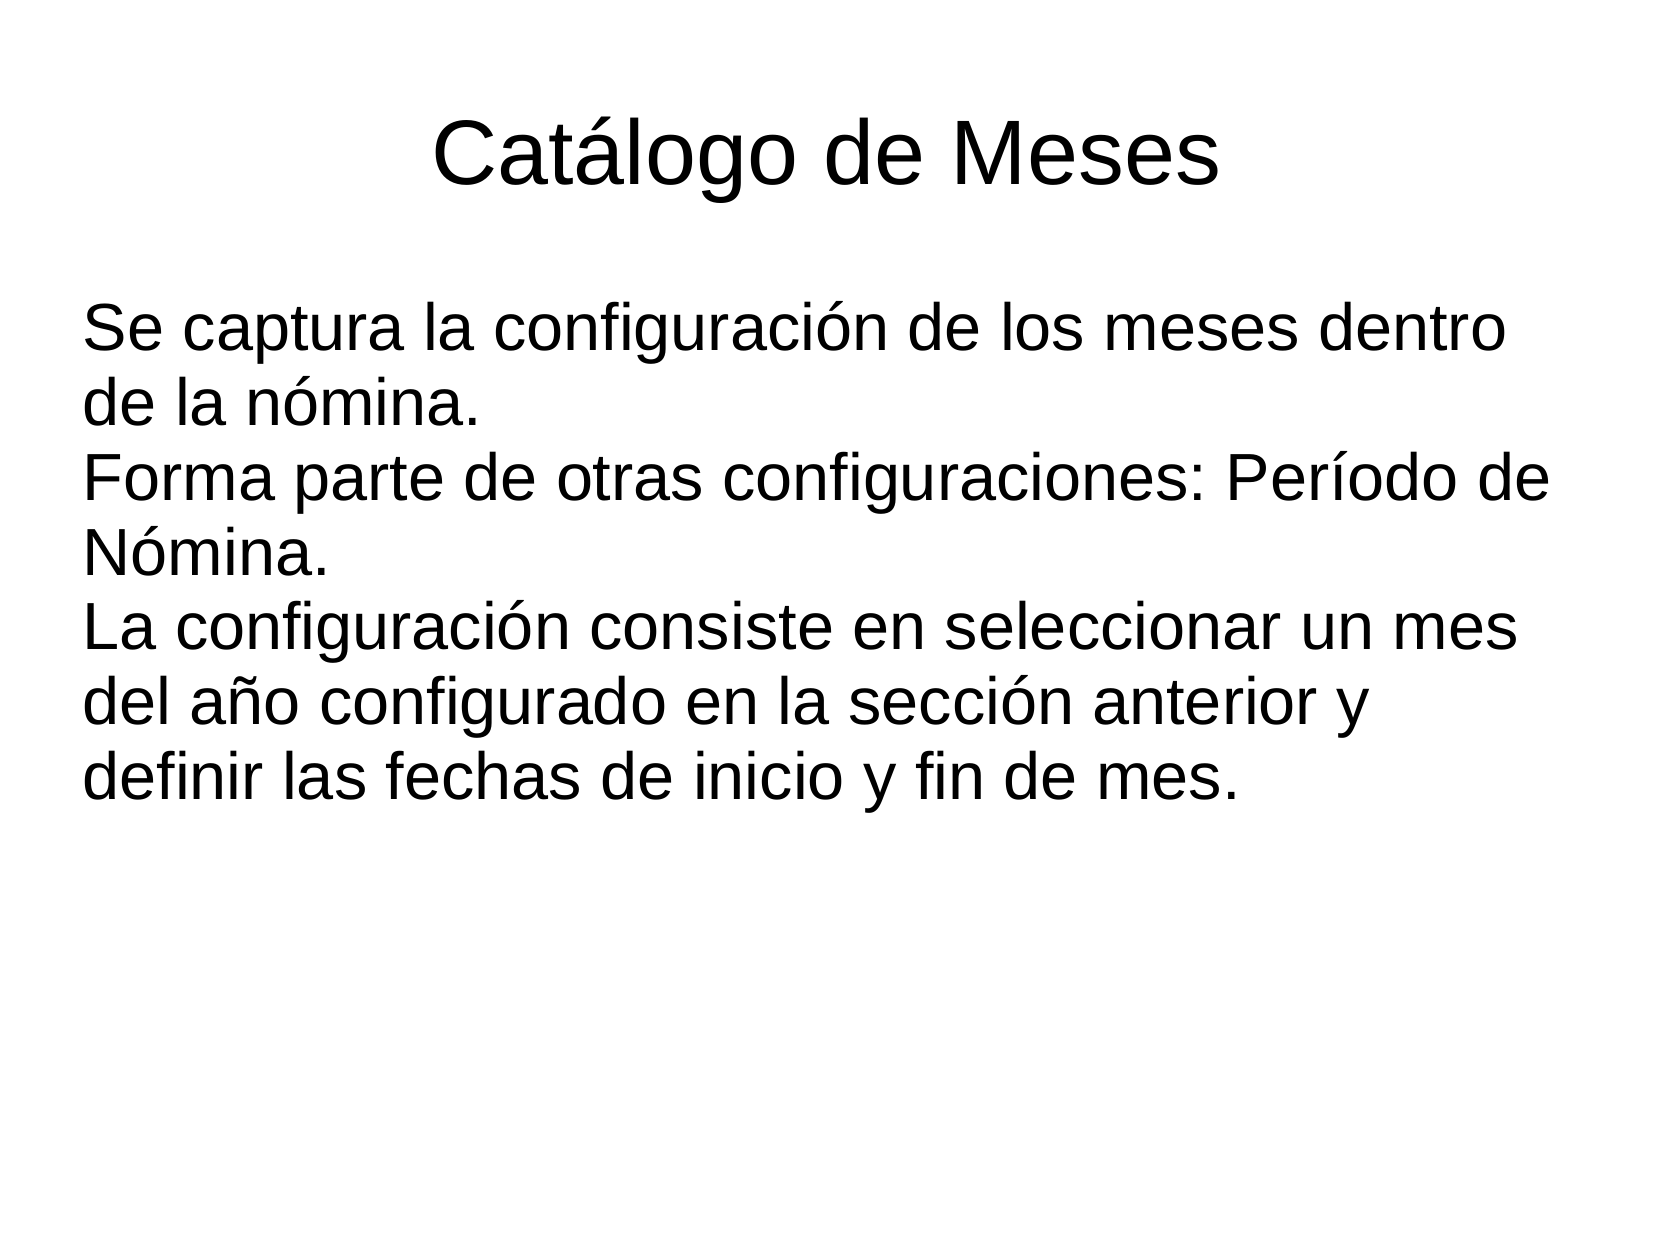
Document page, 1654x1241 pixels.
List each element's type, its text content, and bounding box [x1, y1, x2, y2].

title Catálogo de Meses [82, 49, 1571, 257]
subtitle Se captura la configuración de los meses dentro de la nómina. Forma parte de otras configuraciones: Período de Nómina. La configuración consiste en seleccionar un mes del año configurado en la sección anterior y definir las fechas de inicio y fin de mes. [82, 290, 1571, 1109]
